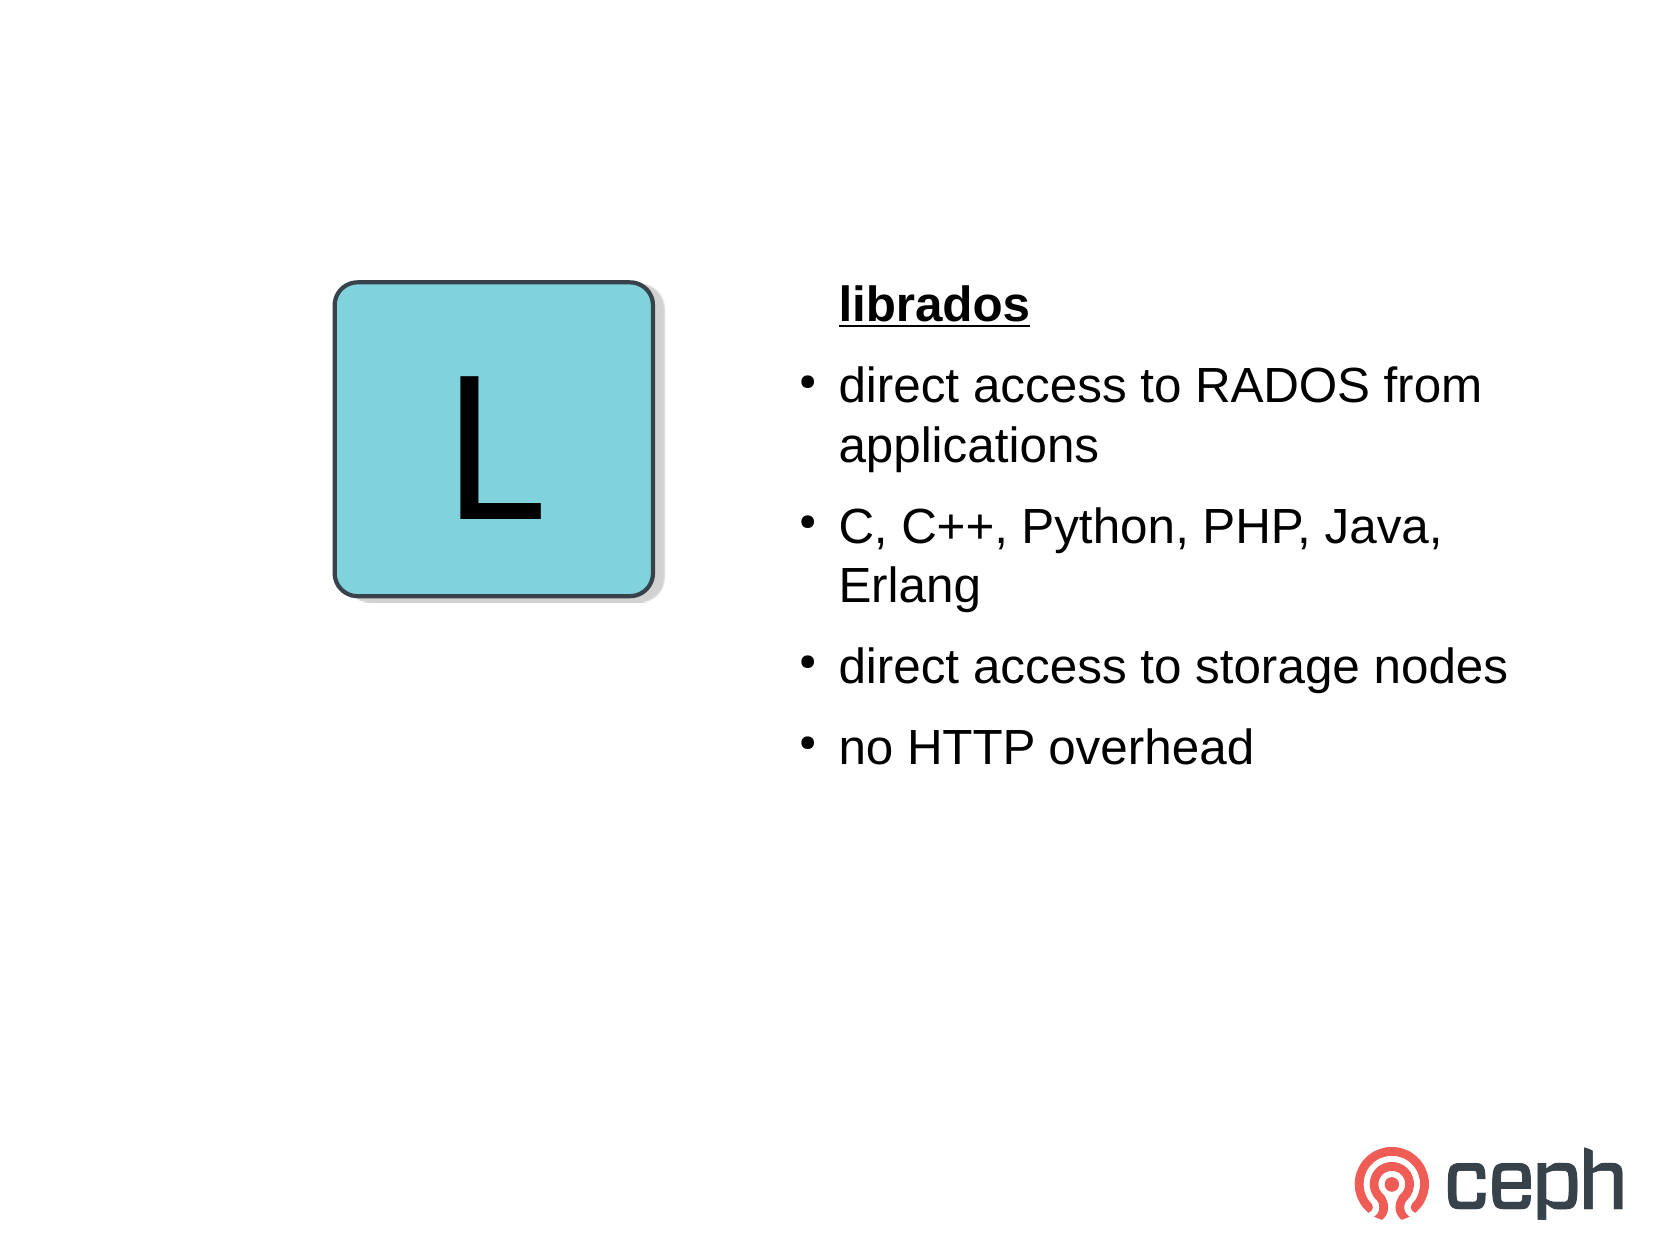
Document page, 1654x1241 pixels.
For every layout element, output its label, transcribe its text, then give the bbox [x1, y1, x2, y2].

text_box L [334, 282, 653, 597]
picture [1308, 1100, 1654, 1241]
list librados direct access to RADOS from applications C, C++, Python, PHP, Java, Erlang direct access to storage nodes no HTTP overhead [786, 272, 1513, 826]
